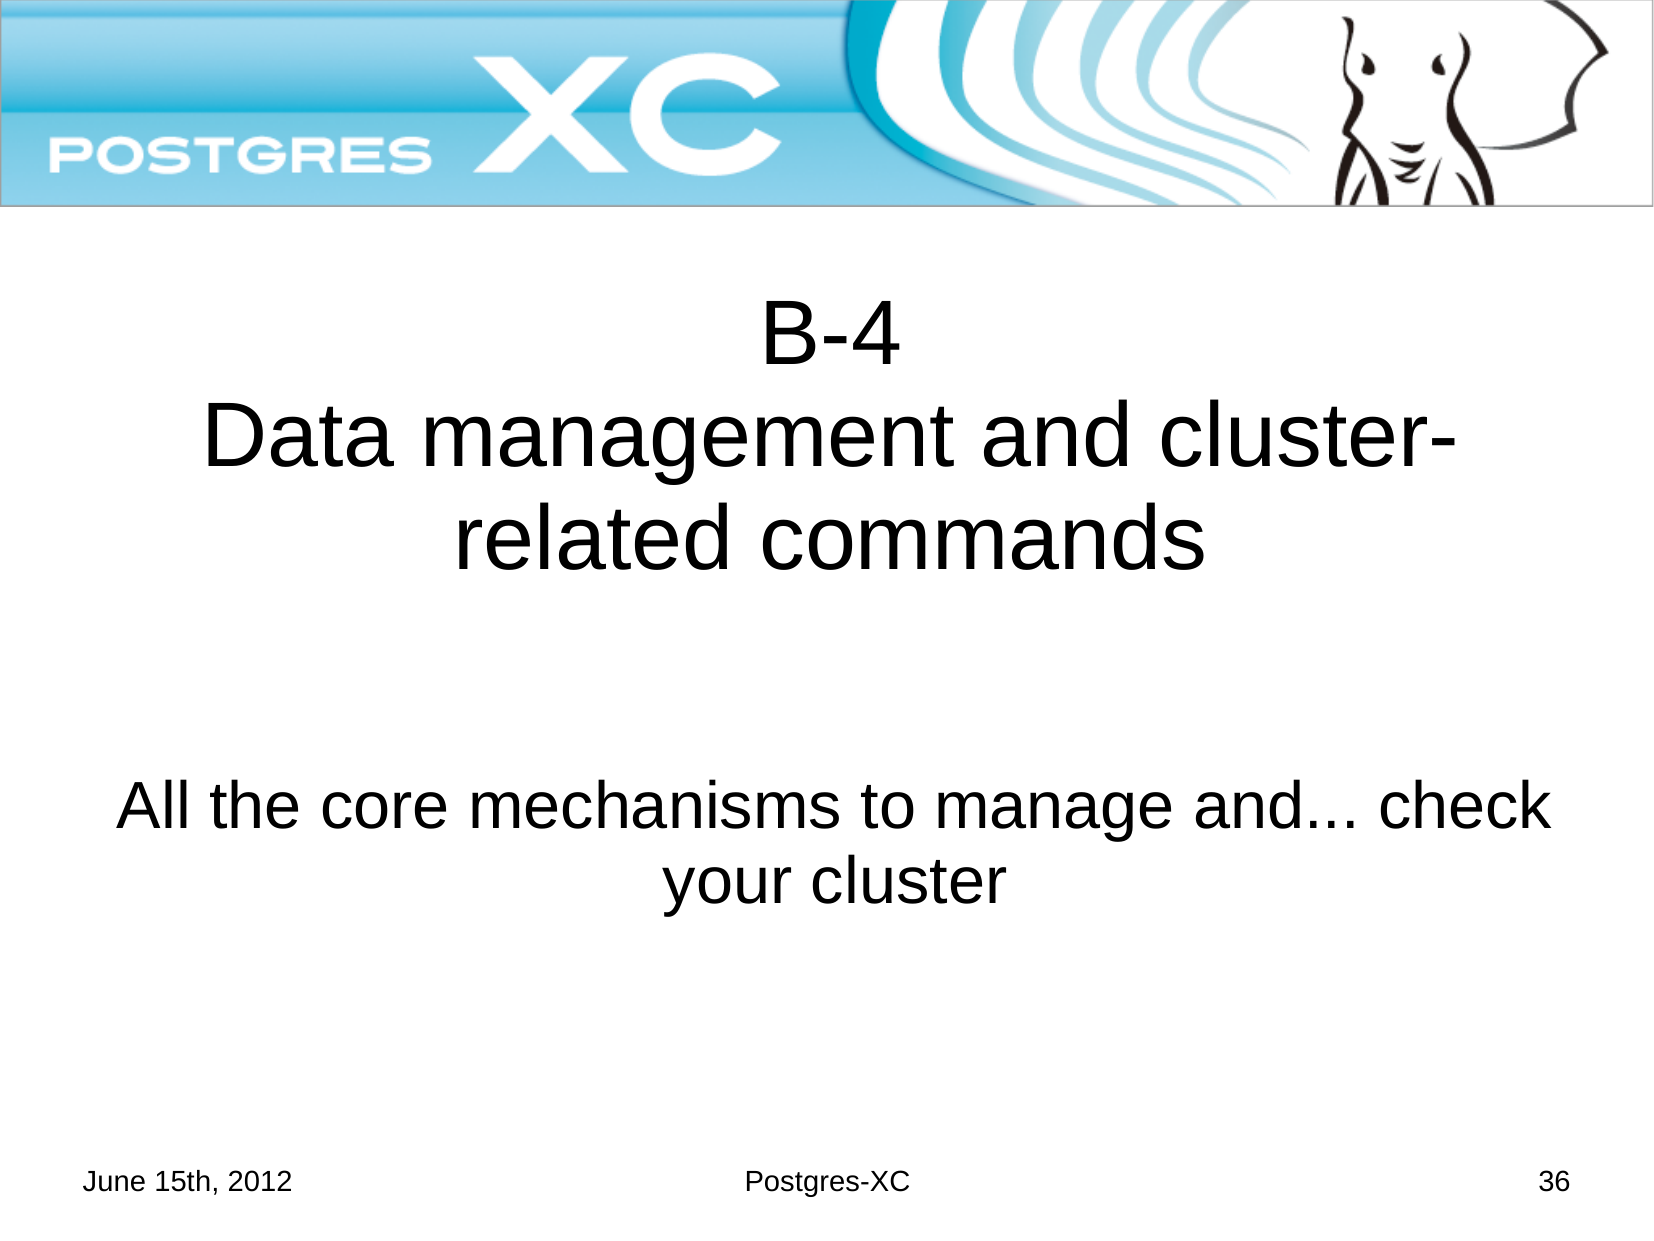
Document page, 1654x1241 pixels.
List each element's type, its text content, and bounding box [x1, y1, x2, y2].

subtitle All the core mechanisms to manage and... check your cluster [91, 585, 1580, 1101]
picture [0, 0, 1654, 207]
title B-4 Data management and cluster-related commands [86, 281, 1576, 589]
